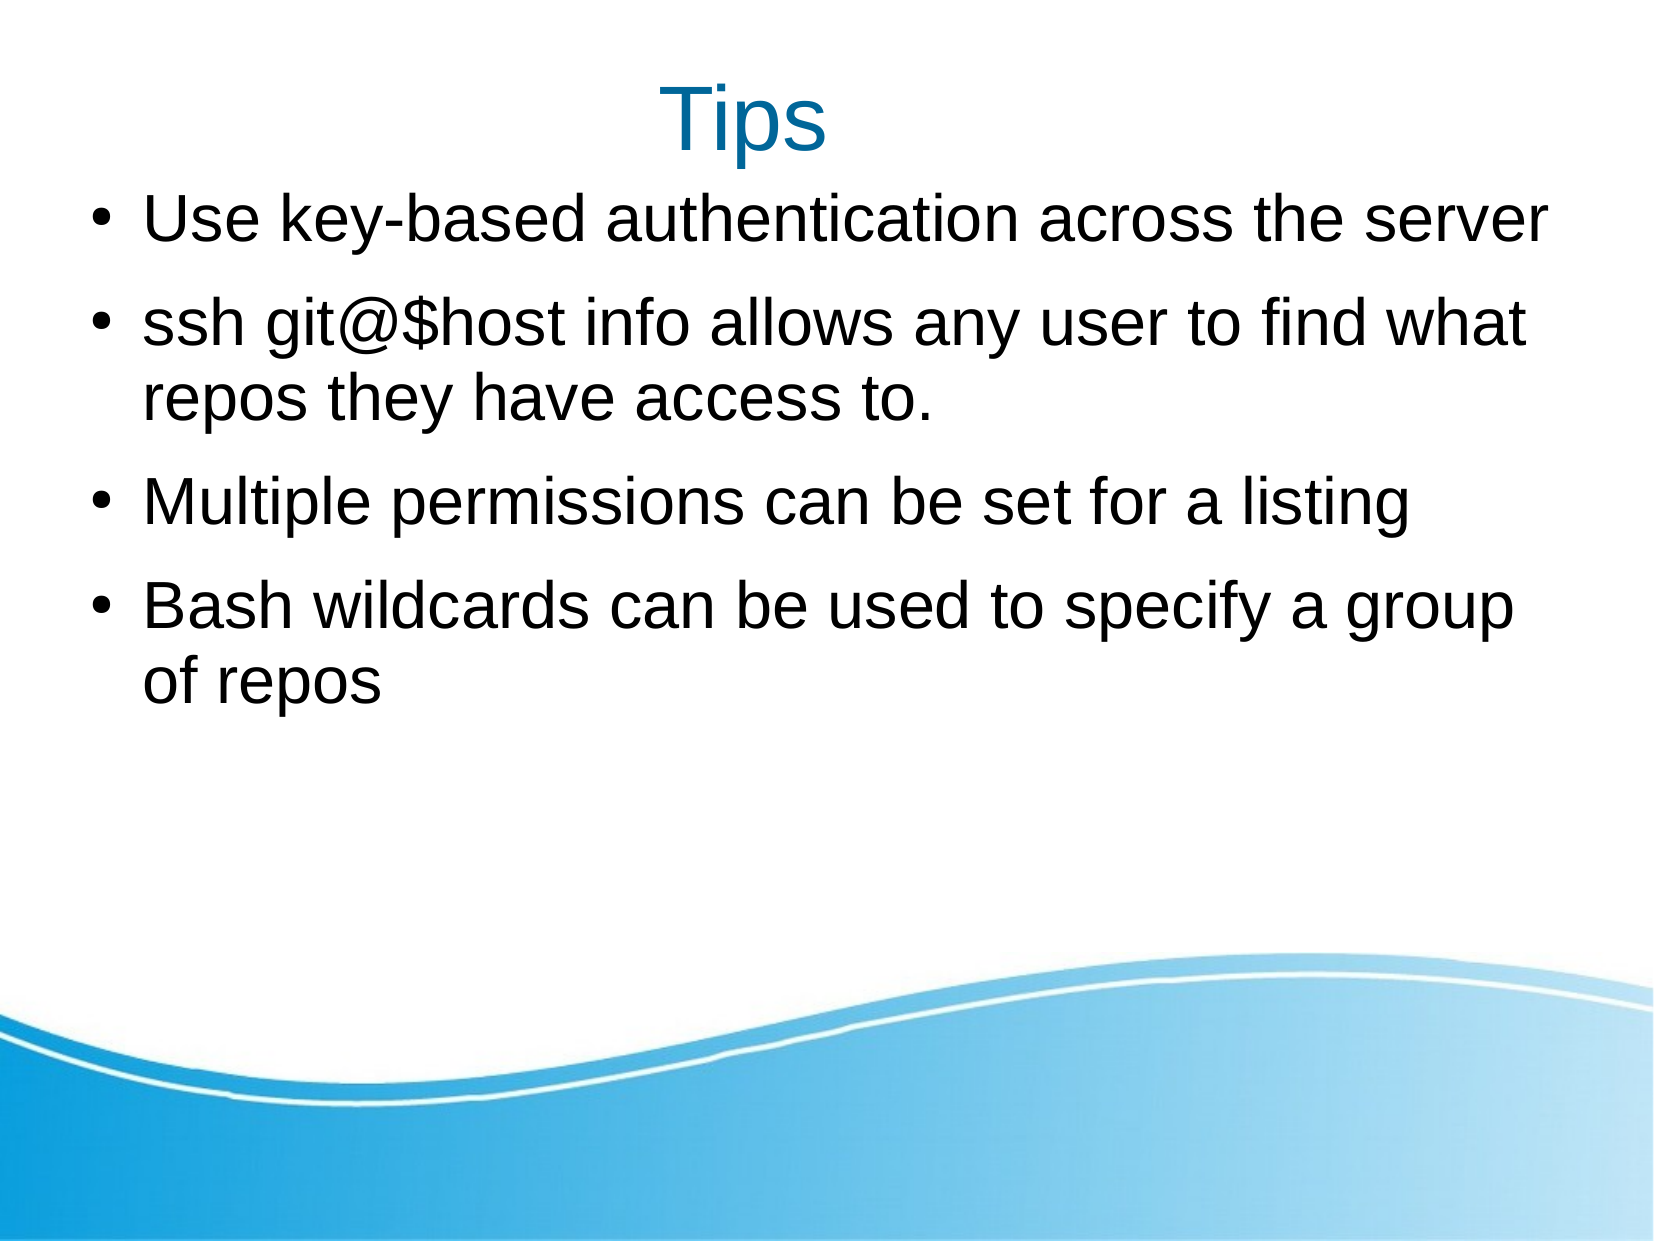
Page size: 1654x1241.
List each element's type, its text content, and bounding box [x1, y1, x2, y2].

list Use key-based authentication across the server ssh git@$host info allows any user to find what repos they have access to. Multiple permissions can be set for a listing Bash wildcards can be used to specify a group of repos [71, 180, 1561, 1006]
picture [0, 952, 1654, 1241]
title Tips [0, 15, 1489, 223]
